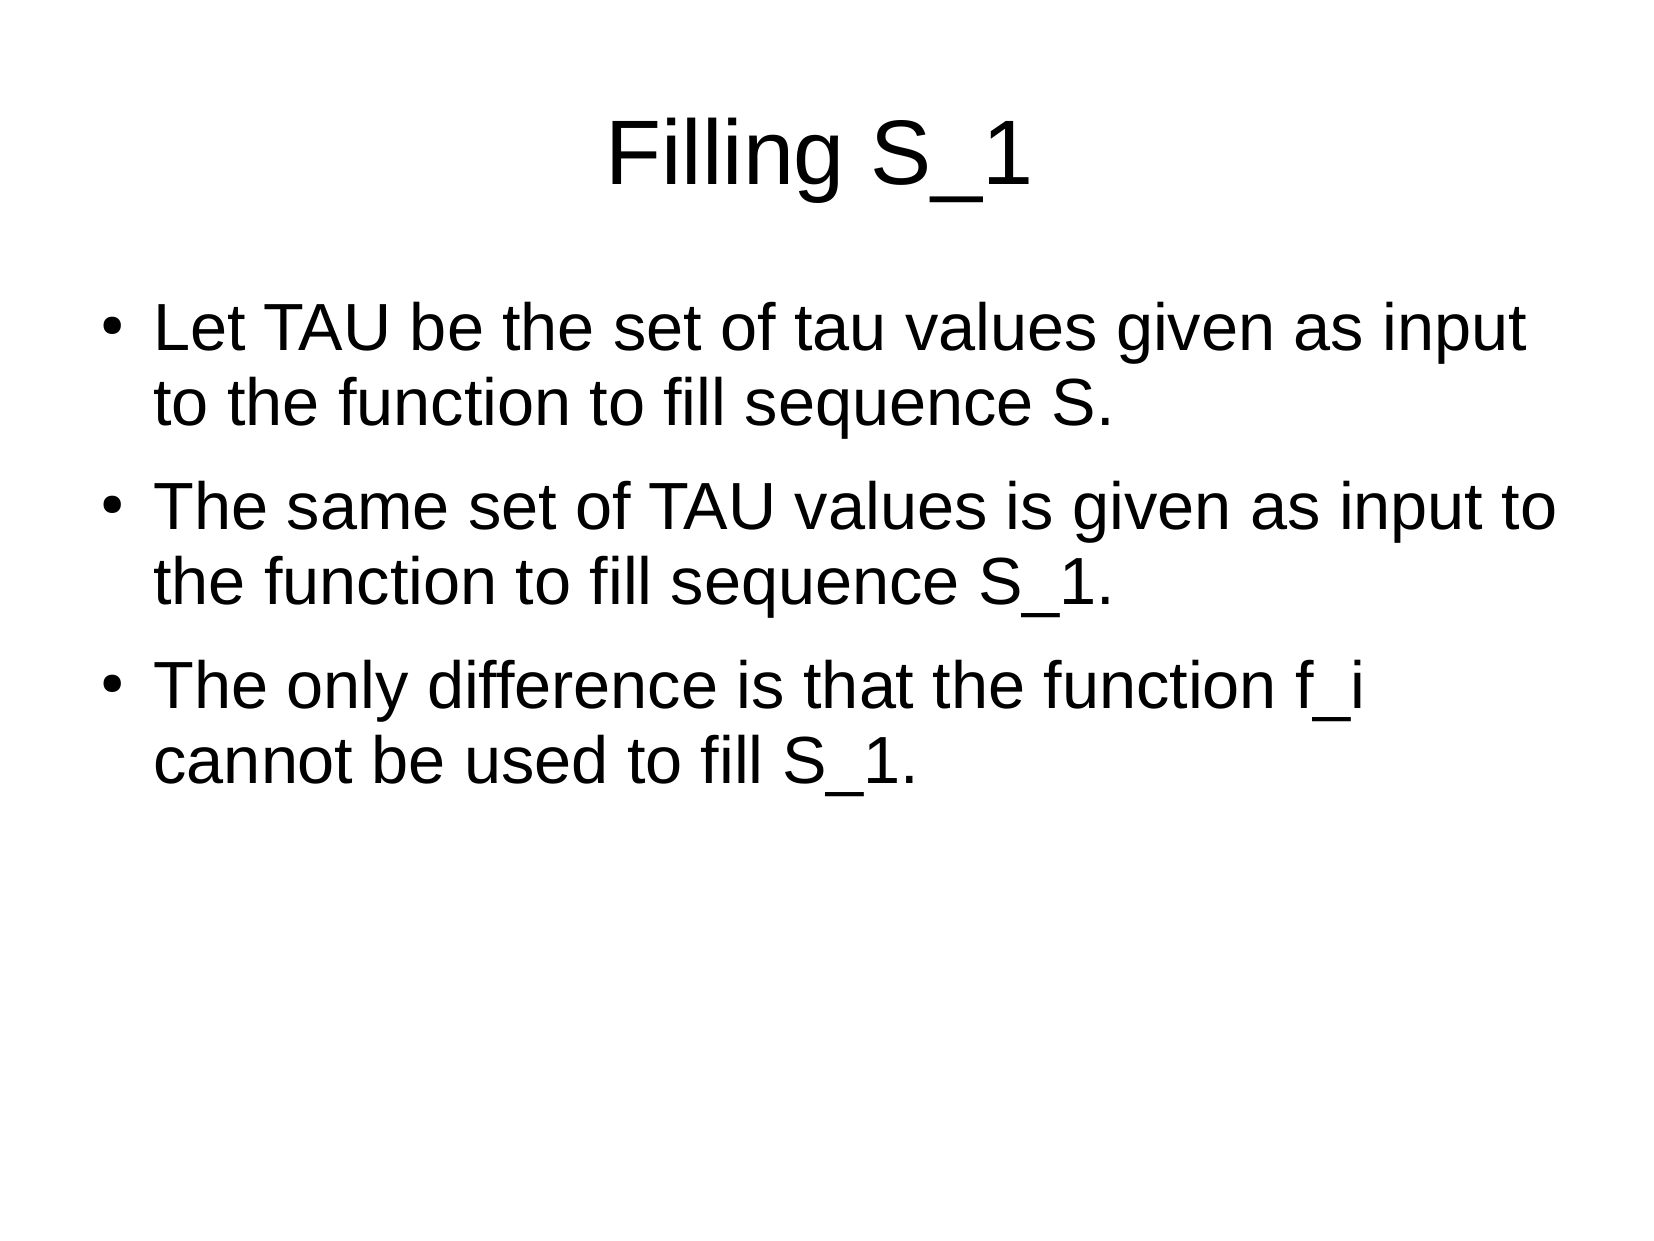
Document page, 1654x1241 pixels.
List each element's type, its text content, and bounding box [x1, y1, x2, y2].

title Filling S_1 [82, 49, 1571, 257]
list Let TAU be the set of tau values given as input to the function to fill sequence S. The same set of TAU values is given as input to the function to fill sequence S_1. The only difference is that the function f_i cannot be used to fill S_1. [82, 290, 1571, 1010]
